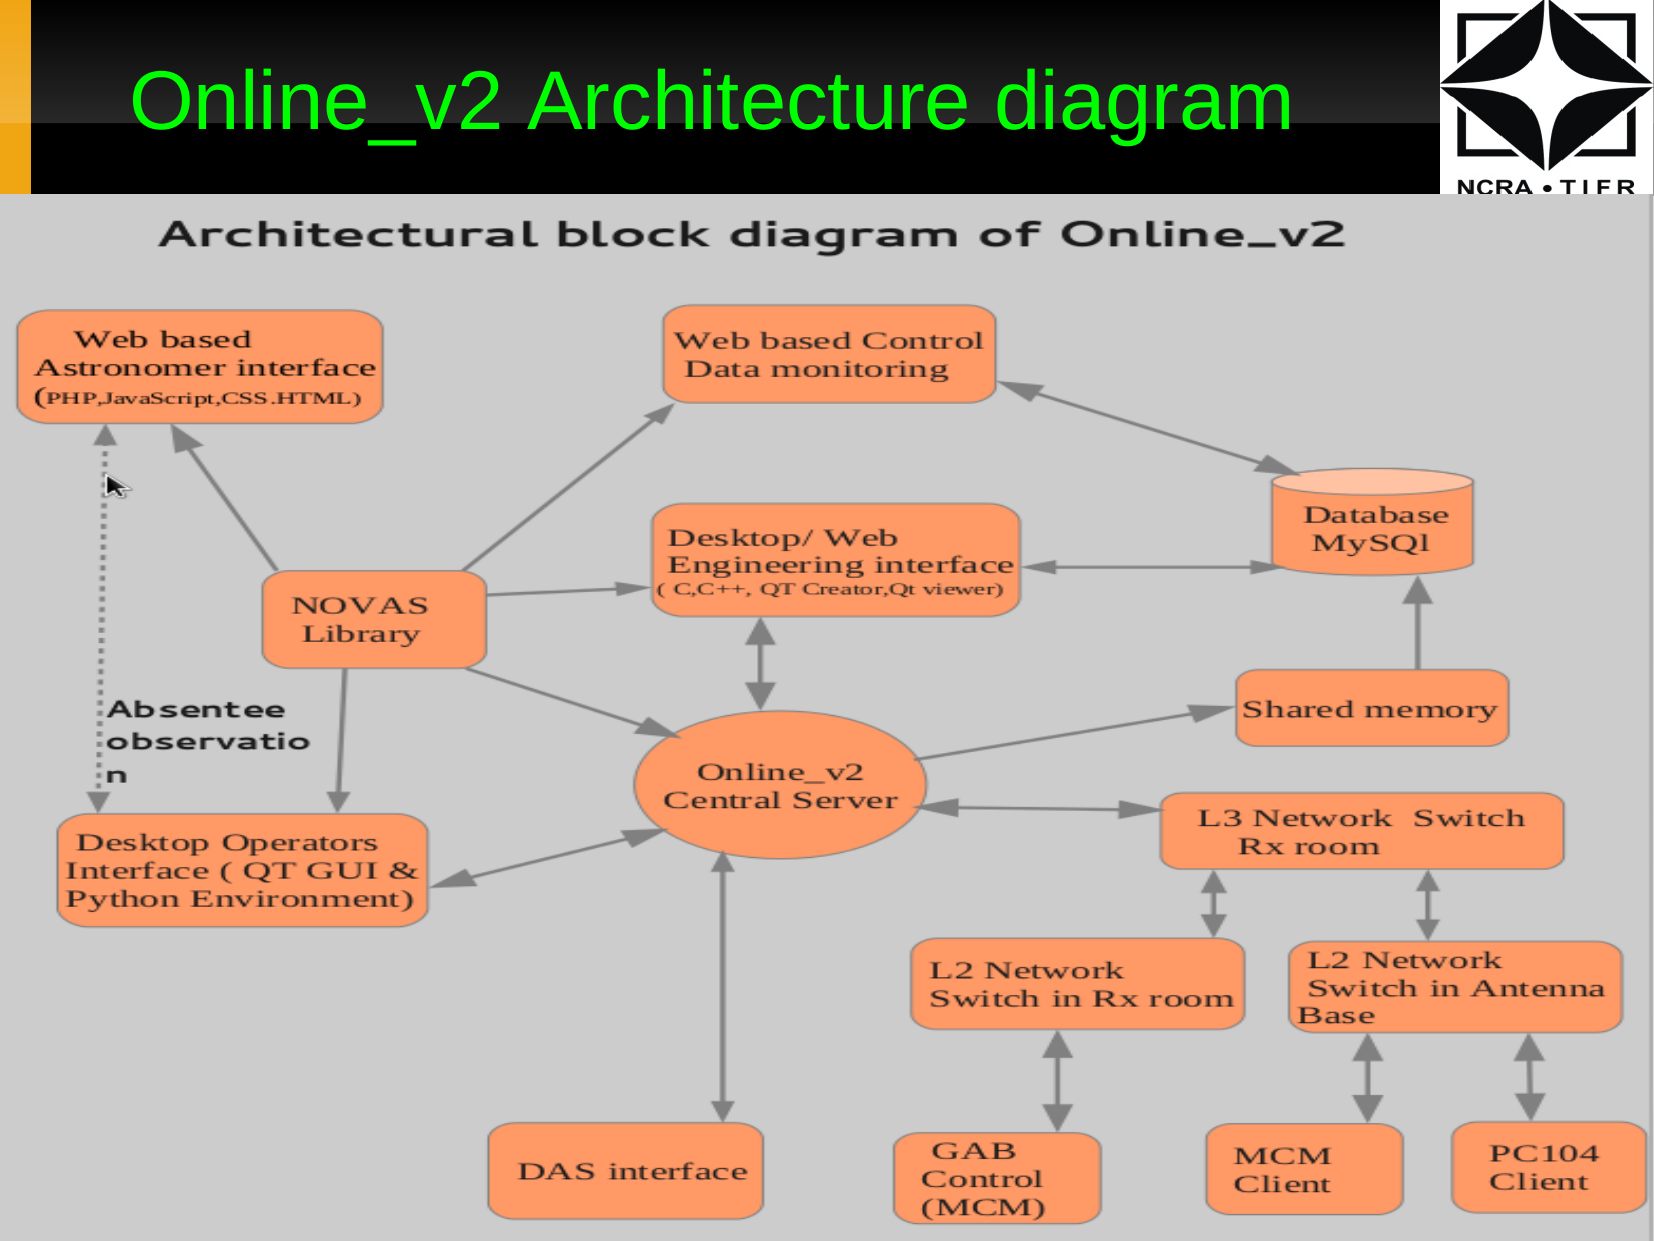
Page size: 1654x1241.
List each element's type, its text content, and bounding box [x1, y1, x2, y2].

text_box Online_v2 Architecture diagram [0, 46, 1426, 155]
picture [0, 0, 1654, 1241]
